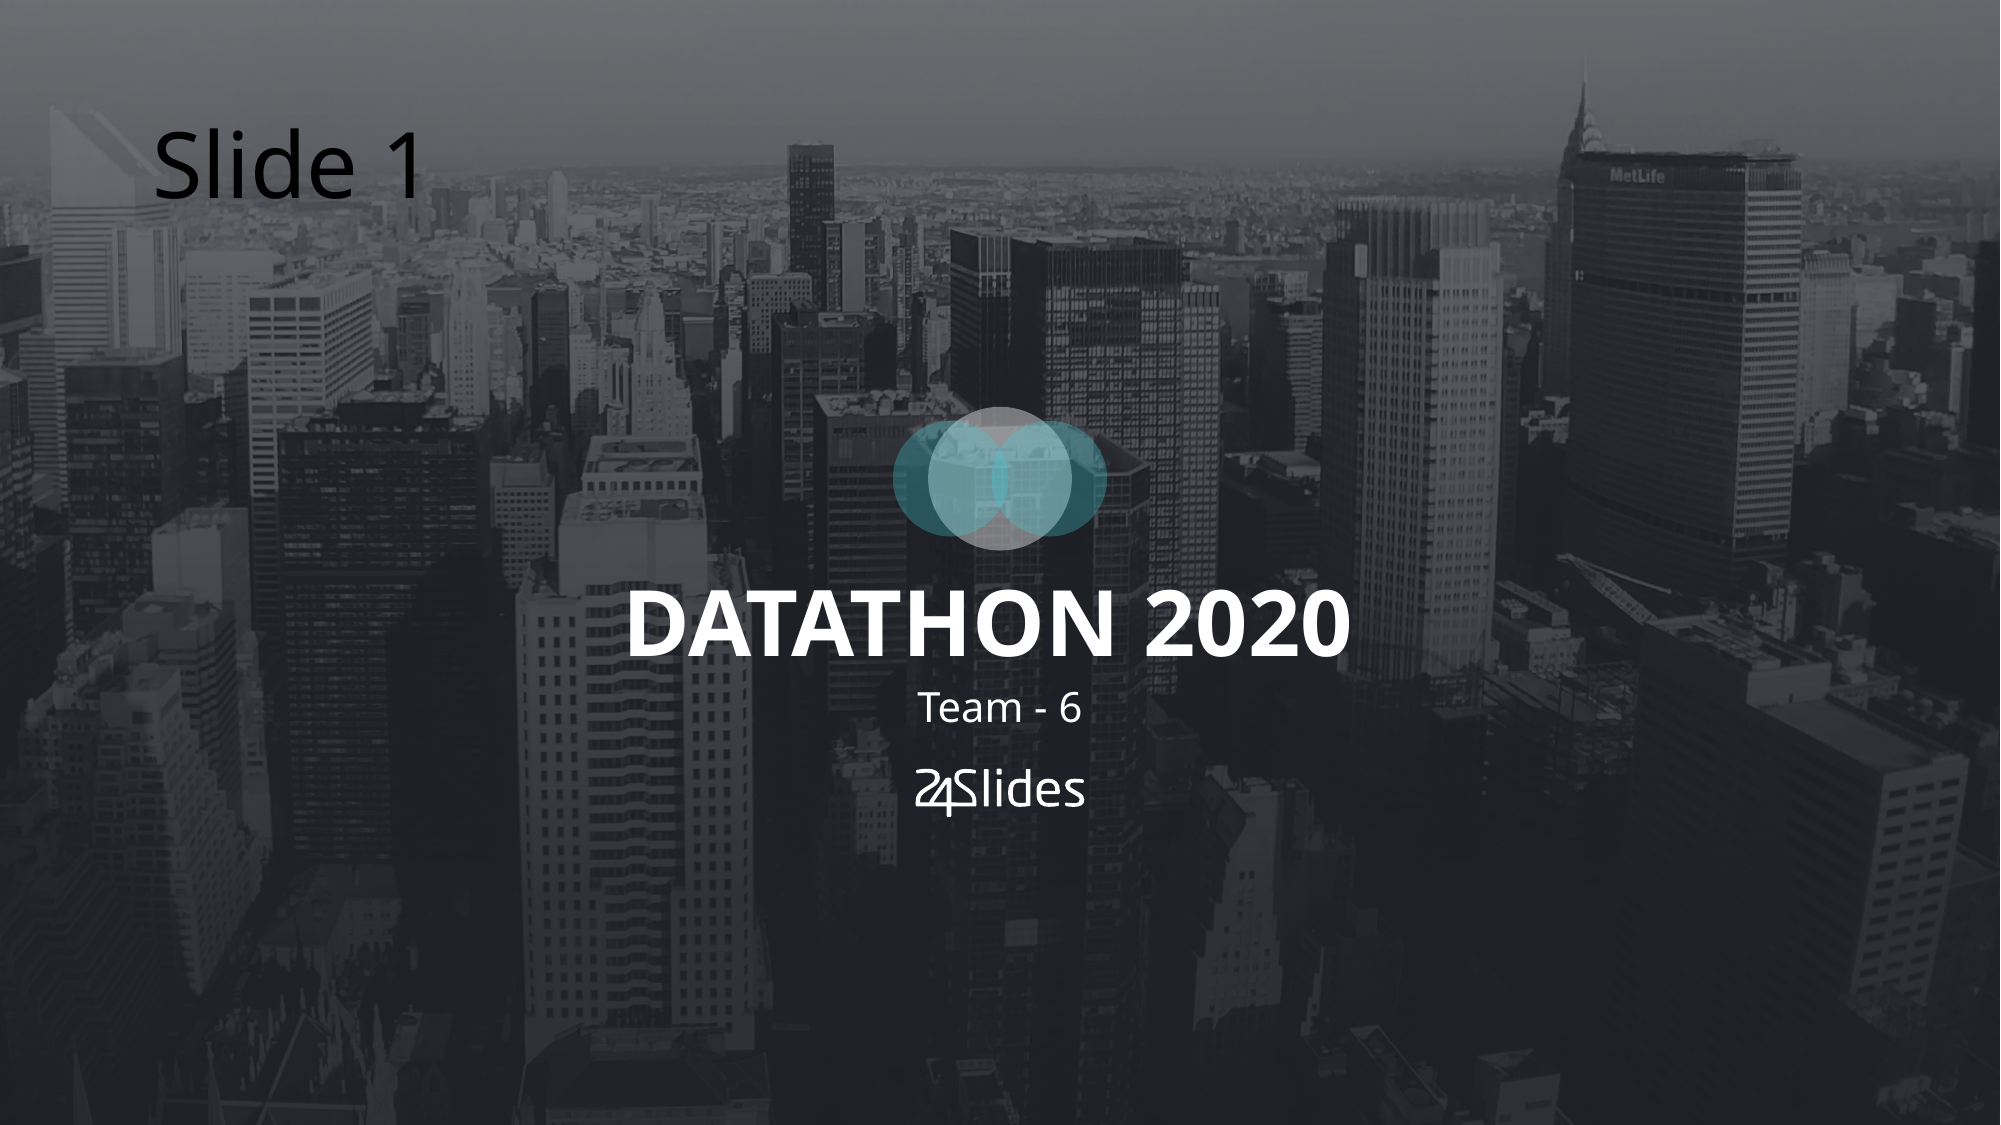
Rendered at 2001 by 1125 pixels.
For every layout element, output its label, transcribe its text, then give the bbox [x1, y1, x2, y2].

title Slide 1 [137, 59, 1863, 278]
picture [915, 768, 1085, 817]
text_box Team - 6 [917, 680, 1083, 731]
text_box DATATHON 2020 [622, 564, 1378, 675]
text_box [0, 0, 2000, 1125]
